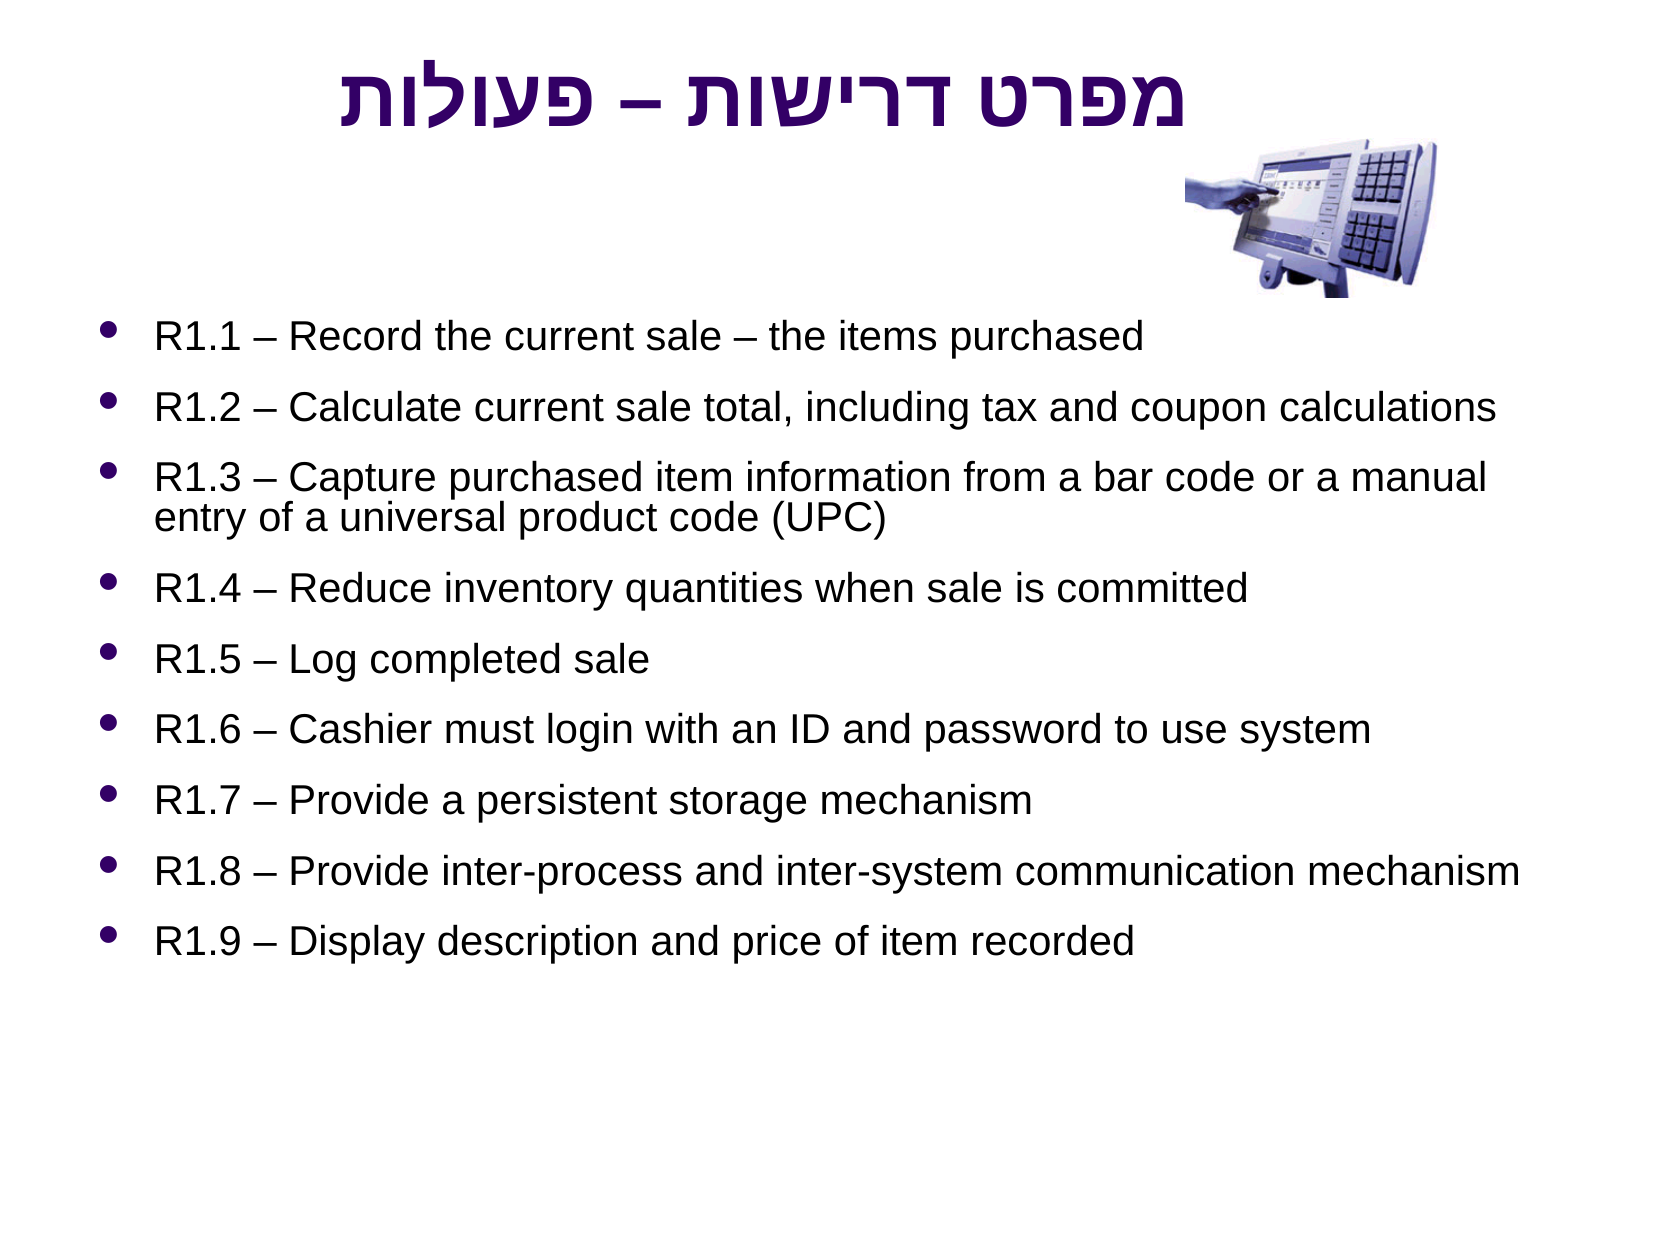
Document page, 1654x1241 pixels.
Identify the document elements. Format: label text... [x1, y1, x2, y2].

title מפרט דרישות – פעולות [82, 22, 1447, 151]
picture [1184, 138, 1439, 299]
list R1.1 – Record the current sale – the items purchased R1.2 – Calculate current sale total, including tax and coupon calculations R1.3 – Capture purchased item information from a bar code or a manual entry of a universal product code (UPC) R1.4 – Reduce inventory quantities when sale is committed R1.5 – Log completed sale R1.6 – Cashier must login with an ID and password to use system R1.7 – Provide a persistent storage mechanism R1.8 – Provide inter-process and inter-system communication mechanism R1.9 – Display description and price of item recorded [82, 310, 1571, 1200]
